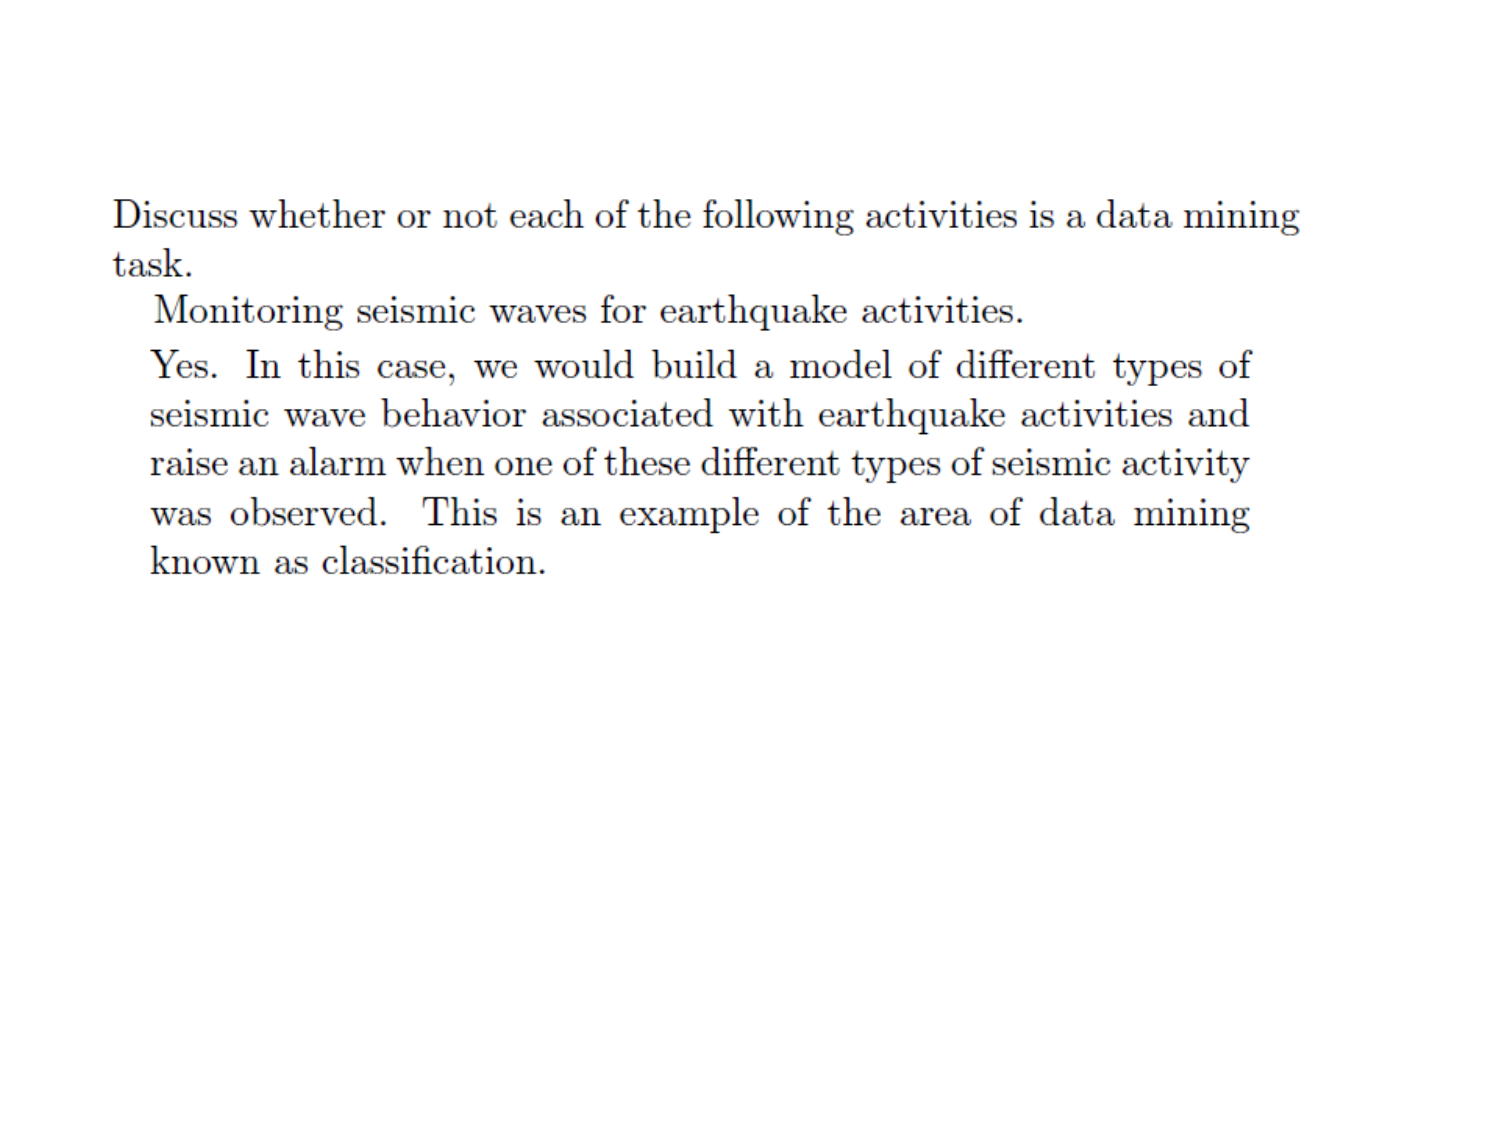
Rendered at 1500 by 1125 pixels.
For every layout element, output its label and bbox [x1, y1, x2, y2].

picture [150, 339, 1262, 582]
picture [99, 187, 1317, 334]
